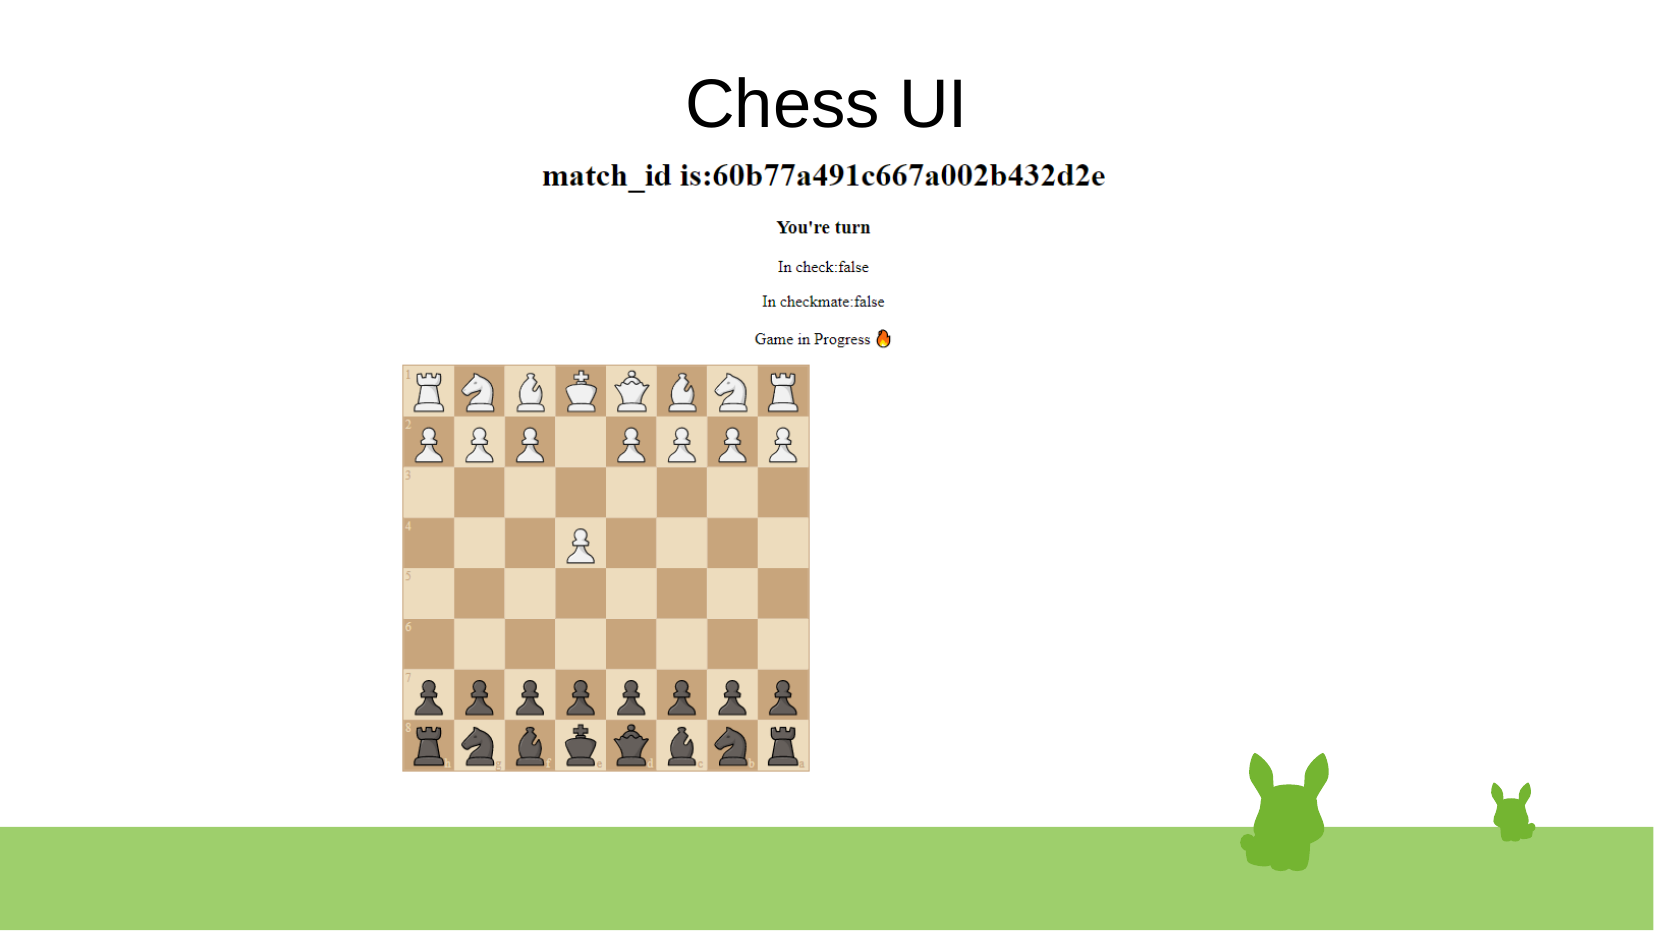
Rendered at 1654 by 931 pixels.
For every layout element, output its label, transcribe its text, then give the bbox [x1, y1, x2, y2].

picture [382, 152, 1109, 795]
title Chess UI [88, 29, 1565, 178]
